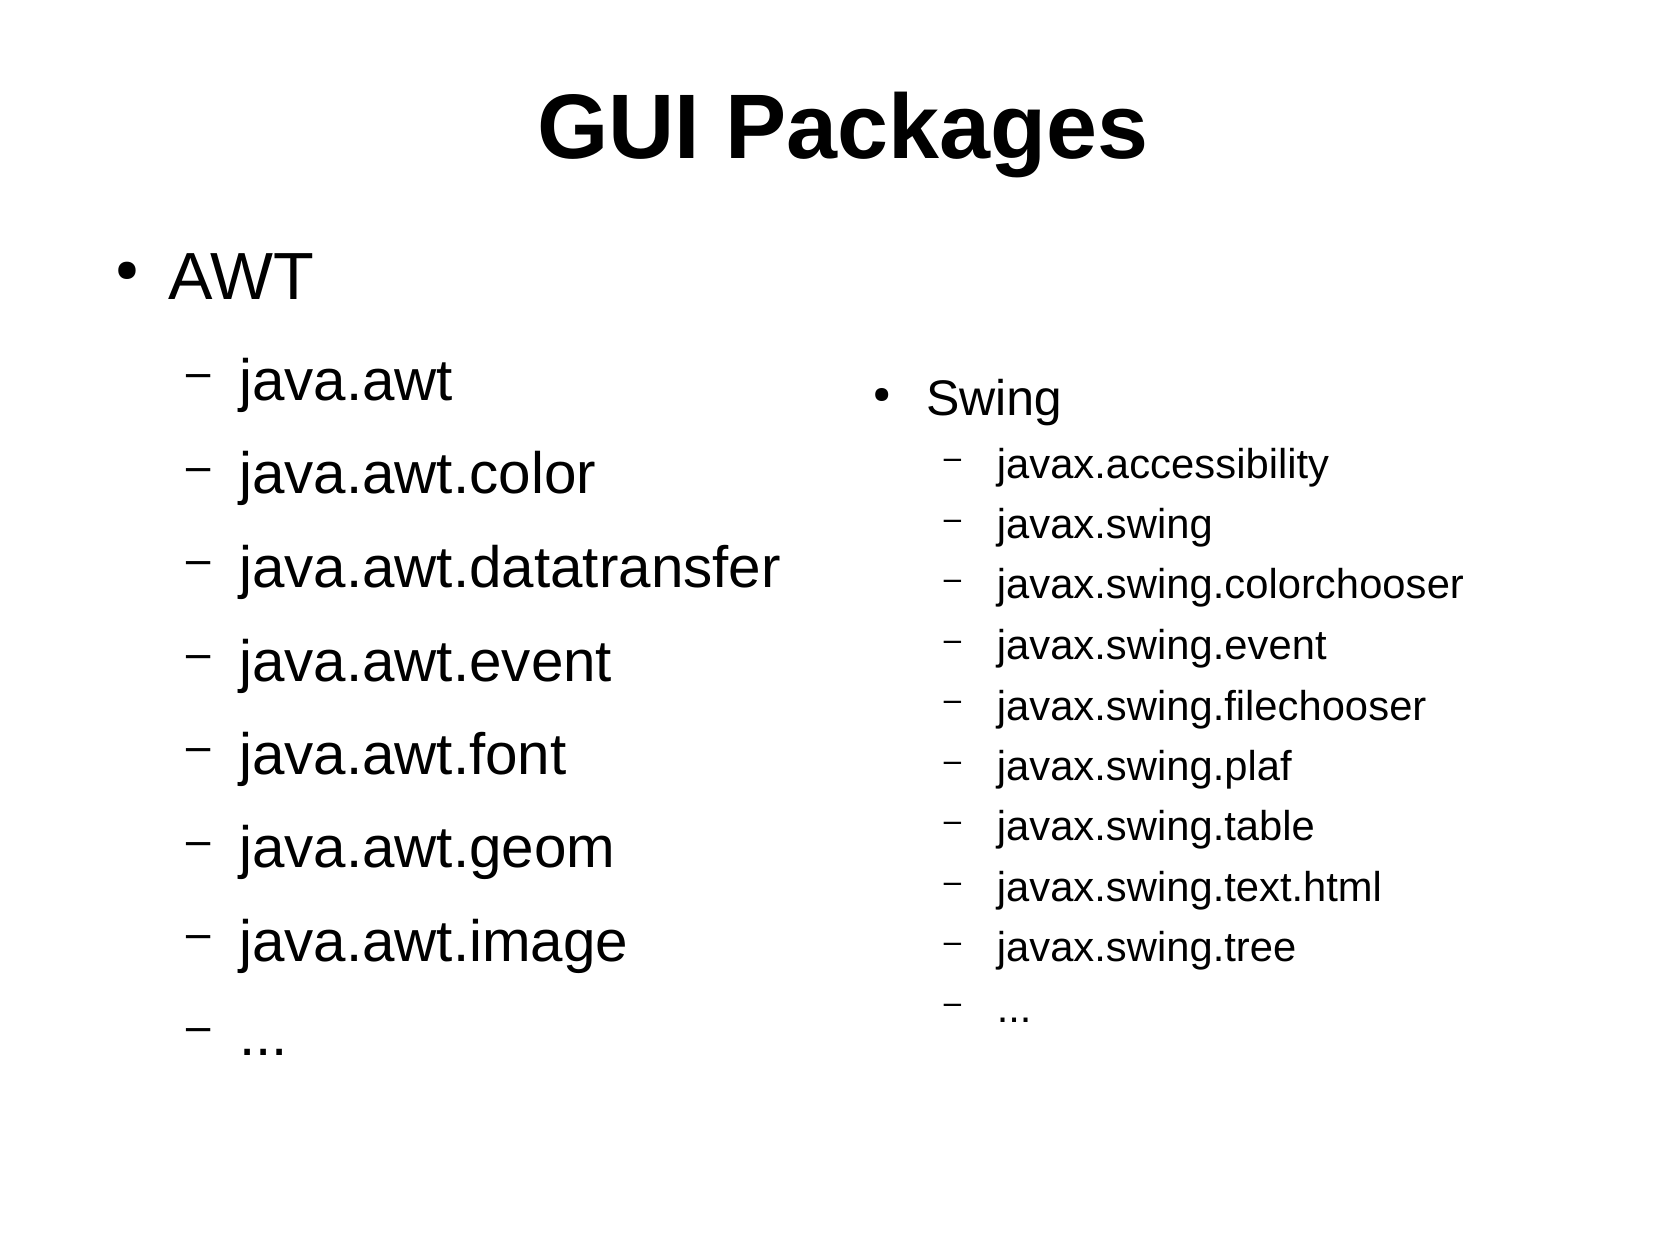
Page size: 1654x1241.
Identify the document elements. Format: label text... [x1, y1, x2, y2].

list Swing javax.accessibility javax.swing javax.swing.colorchooser javax.swing.event javax.swing.filechooser javax.swing.plaf javax.swing.table javax.swing.text.html javax.swing.tree ... [840, 358, 1530, 1103]
title GUI Packages [82, 49, 1571, 196]
list AWT java.awt java.awt.color java.awt.datatransfer java.awt.event java.awt.font java.awt.geom java.awt.image ... [82, 225, 1538, 1186]
